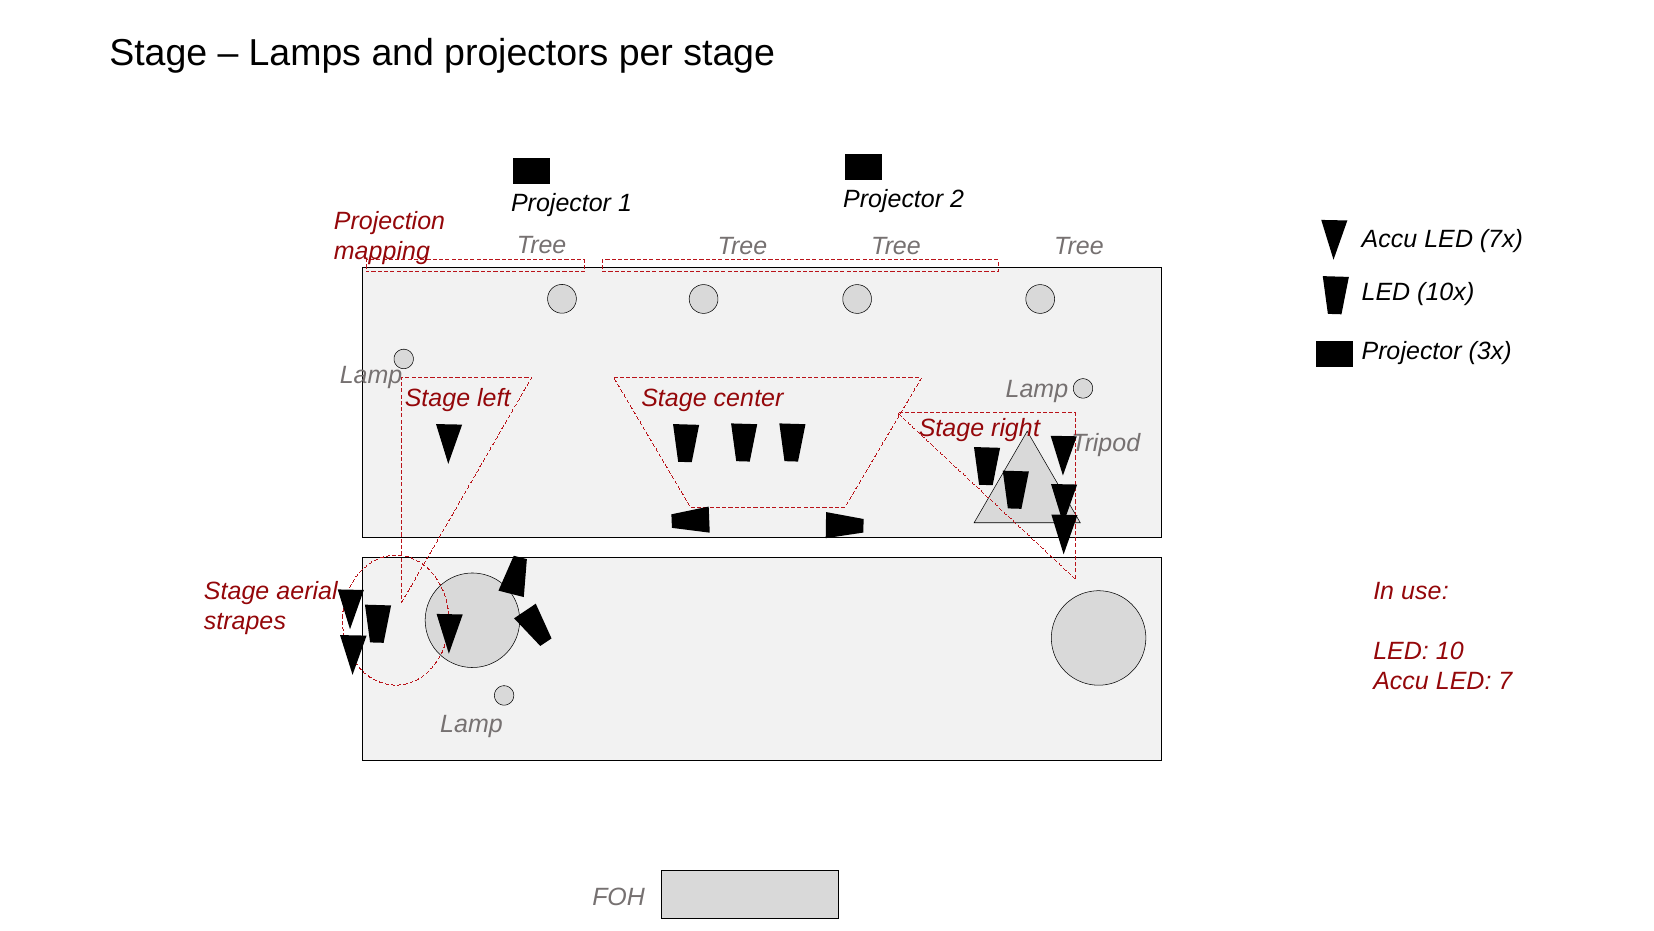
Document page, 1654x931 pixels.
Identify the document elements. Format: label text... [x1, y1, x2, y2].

text_box Stage – Lamps and projectors per stage [94, 23, 1028, 123]
text_box Stage left [389, 374, 567, 420]
text_box FOH [577, 872, 674, 918]
text_box [362, 267, 1161, 552]
text_box LED (10x) [1346, 268, 1490, 314]
text_box Lamp [324, 351, 421, 397]
text_box Stage aerial strapes [188, 566, 367, 672]
text_box In use: LED: 10 Accu LED: 7 [1358, 566, 1536, 732]
text_box Tree [501, 225, 598, 267]
text_box [362, 557, 1161, 760]
text_box Projector (3x) [1346, 327, 1527, 373]
text_box [513, 159, 550, 179]
text_box Stage right [903, 403, 1081, 449]
text_box Tree [1039, 221, 1136, 268]
text_box Projector 2 [828, 175, 980, 221]
text_box Tree [856, 221, 953, 268]
text_box [339, 590, 363, 626]
text_box Projector 1 [496, 179, 648, 225]
text_box [1322, 220, 1346, 257]
text_box Tripod [1066, 419, 1199, 465]
text_box Accu LED (7x) [1346, 214, 1539, 260]
text_box Tree [702, 221, 799, 268]
text_box [661, 870, 839, 918]
text_box Projection mapping [318, 196, 497, 272]
text_box Lamp [990, 365, 1087, 411]
text_box Lamp [425, 699, 522, 746]
text_box [341, 636, 366, 672]
text_box [1323, 277, 1346, 314]
text_box [845, 155, 882, 175]
text_box Stage center [626, 374, 804, 420]
text_box [1316, 342, 1346, 367]
